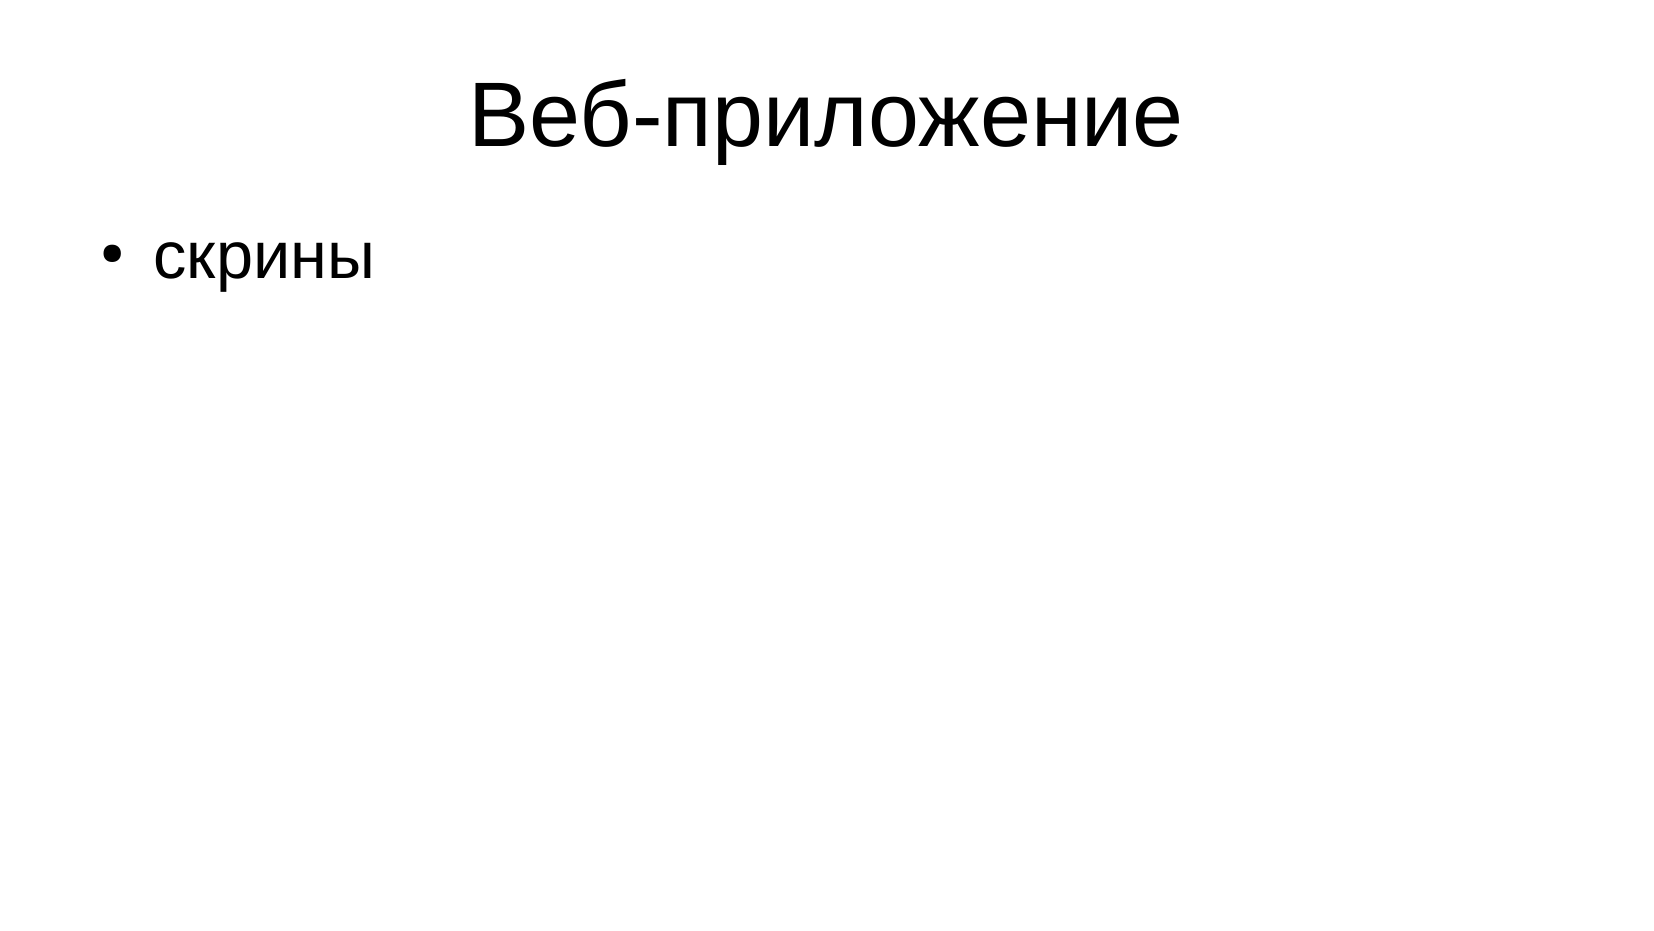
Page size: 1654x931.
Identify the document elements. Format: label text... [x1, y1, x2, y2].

list скрины [82, 217, 1571, 758]
title Веб-приложение [82, 37, 1571, 193]
